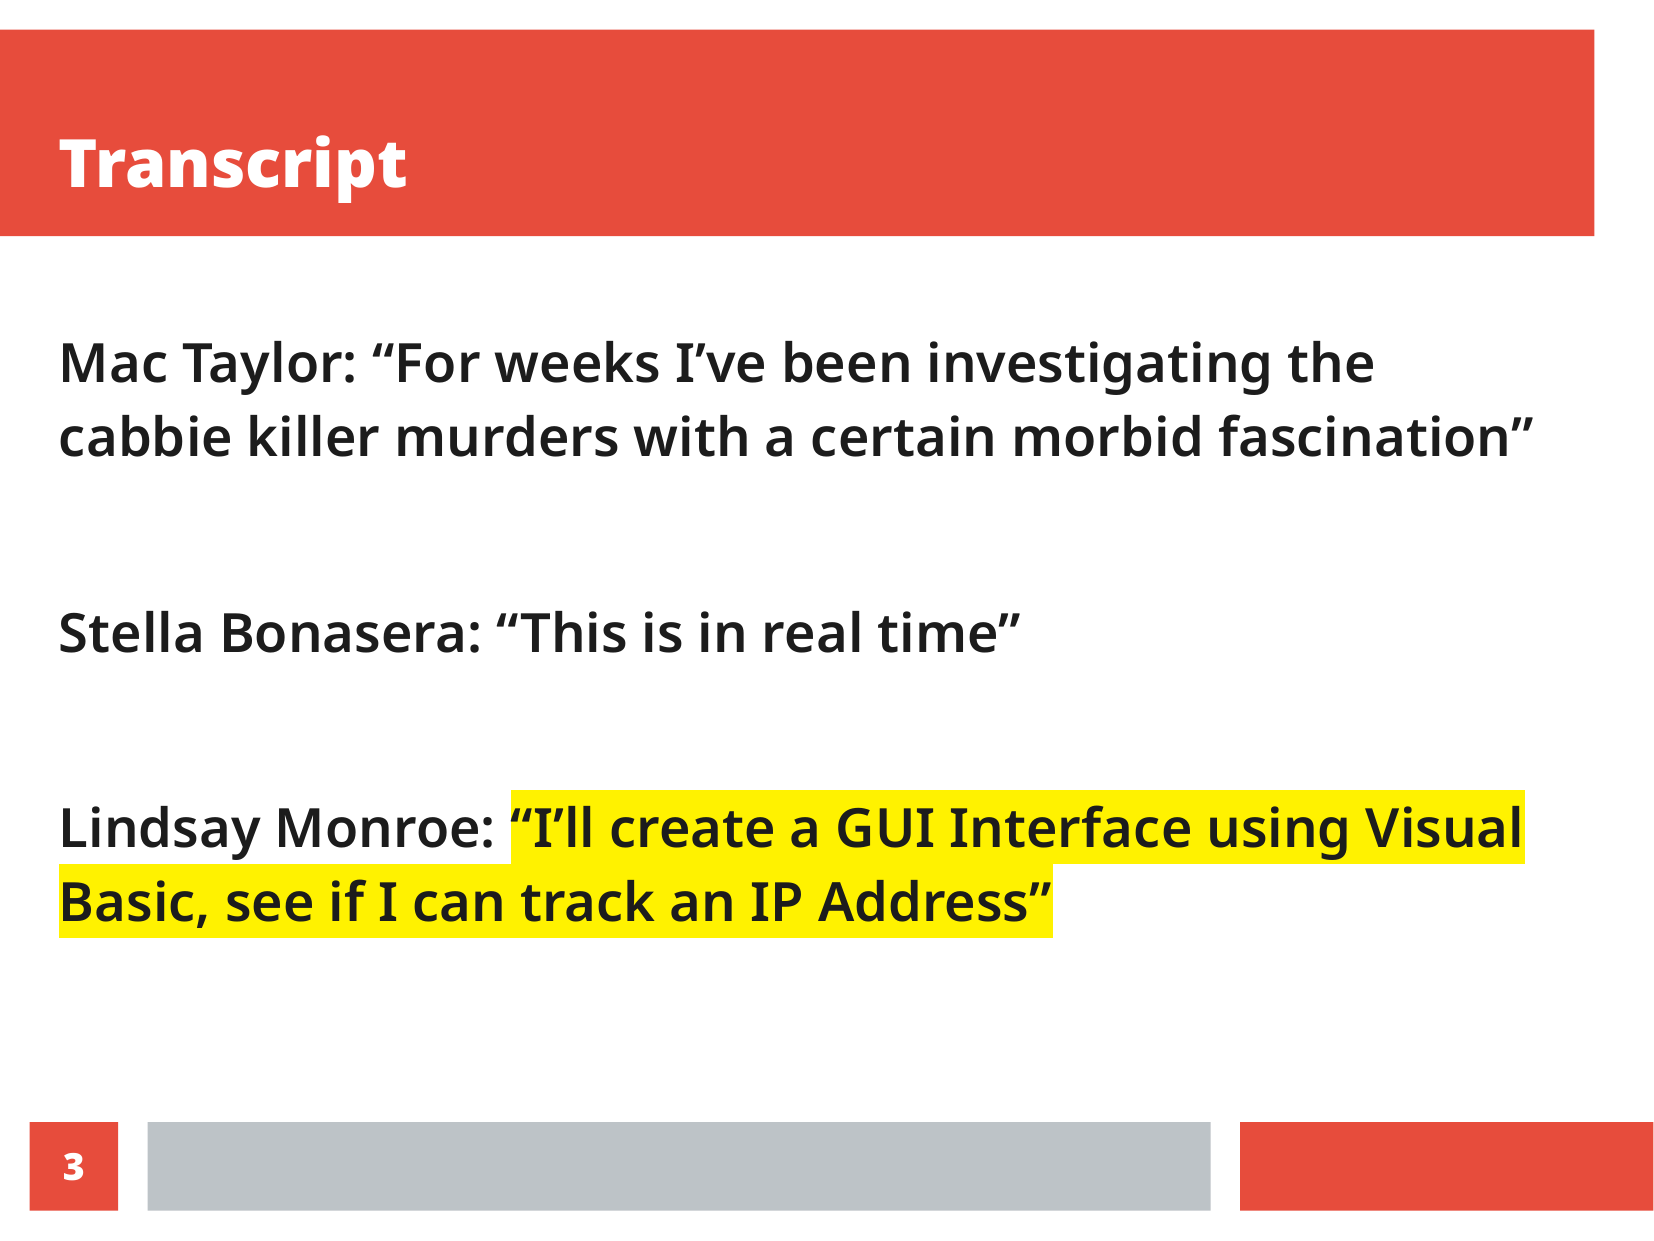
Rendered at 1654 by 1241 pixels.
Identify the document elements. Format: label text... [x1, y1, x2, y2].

list Mac Taylor: “For weeks I’ve been investigating the cabbie killer murders with a certain morbid fascination” Stella Bonasera: “This is in real time” Lindsay Monroe: “I’ll create a GUI Interface using Visual Basic, see if I can track an IP Address” [59, 324, 1565, 1093]
title Transcript [59, 59, 1595, 207]
